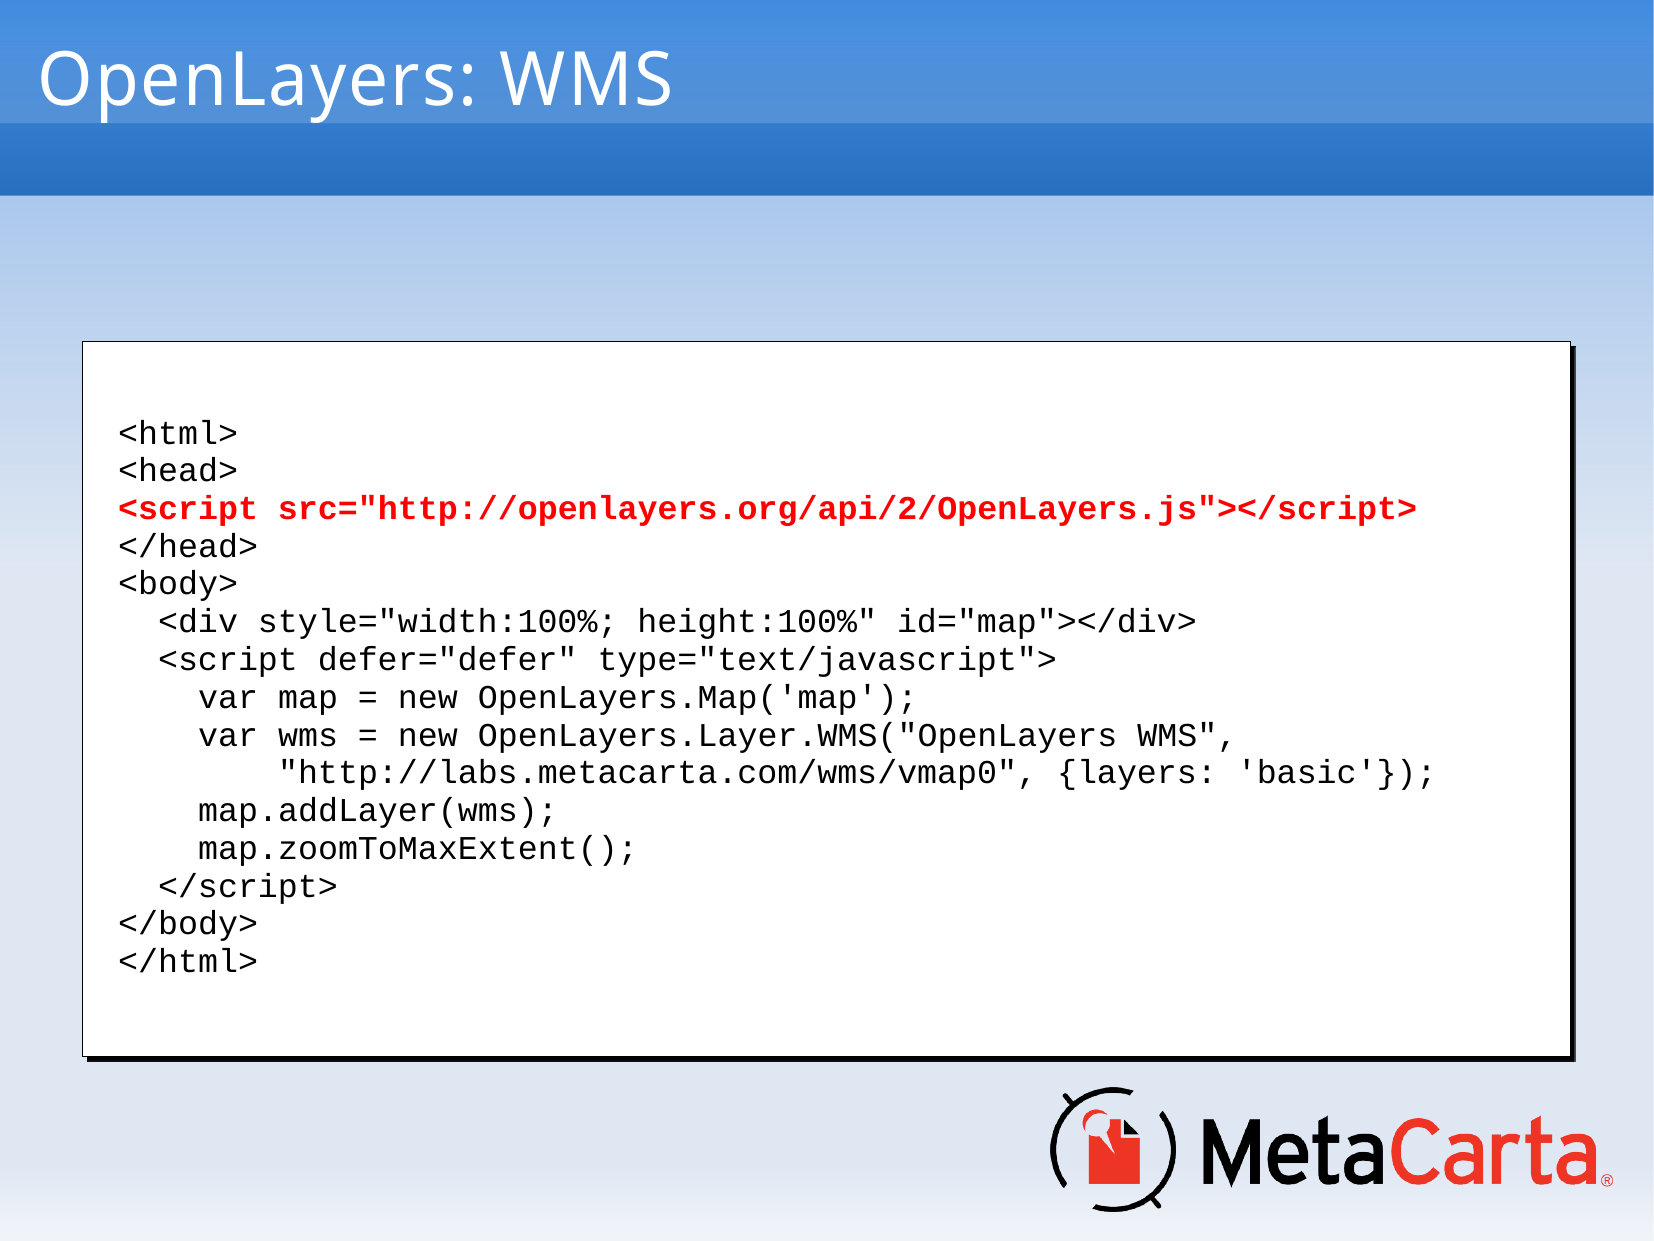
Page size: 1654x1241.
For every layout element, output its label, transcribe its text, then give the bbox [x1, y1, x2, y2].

title OpenLayers: WMS [37, 2, 1463, 151]
picture [0, 0, 1654, 1241]
subtitle <html> <head> <script src="http://openlayers.org/api/2/OpenLayers.js"></script> </head> <body> <div style="width:100%; height:100%" id="map"></div> <script defer="defer" type="text/javascript"> var map = new OpenLayers.Map('map'); var wms = new OpenLayers.Layer.WMS("OpenLayers WMS", "http://labs.metacarta.com/wms/vmap0", {layers: 'basic'}); map.addLayer(wms); map.zoomToMaxExtent(); </script> </body> </html> [82, 341, 1571, 1057]
